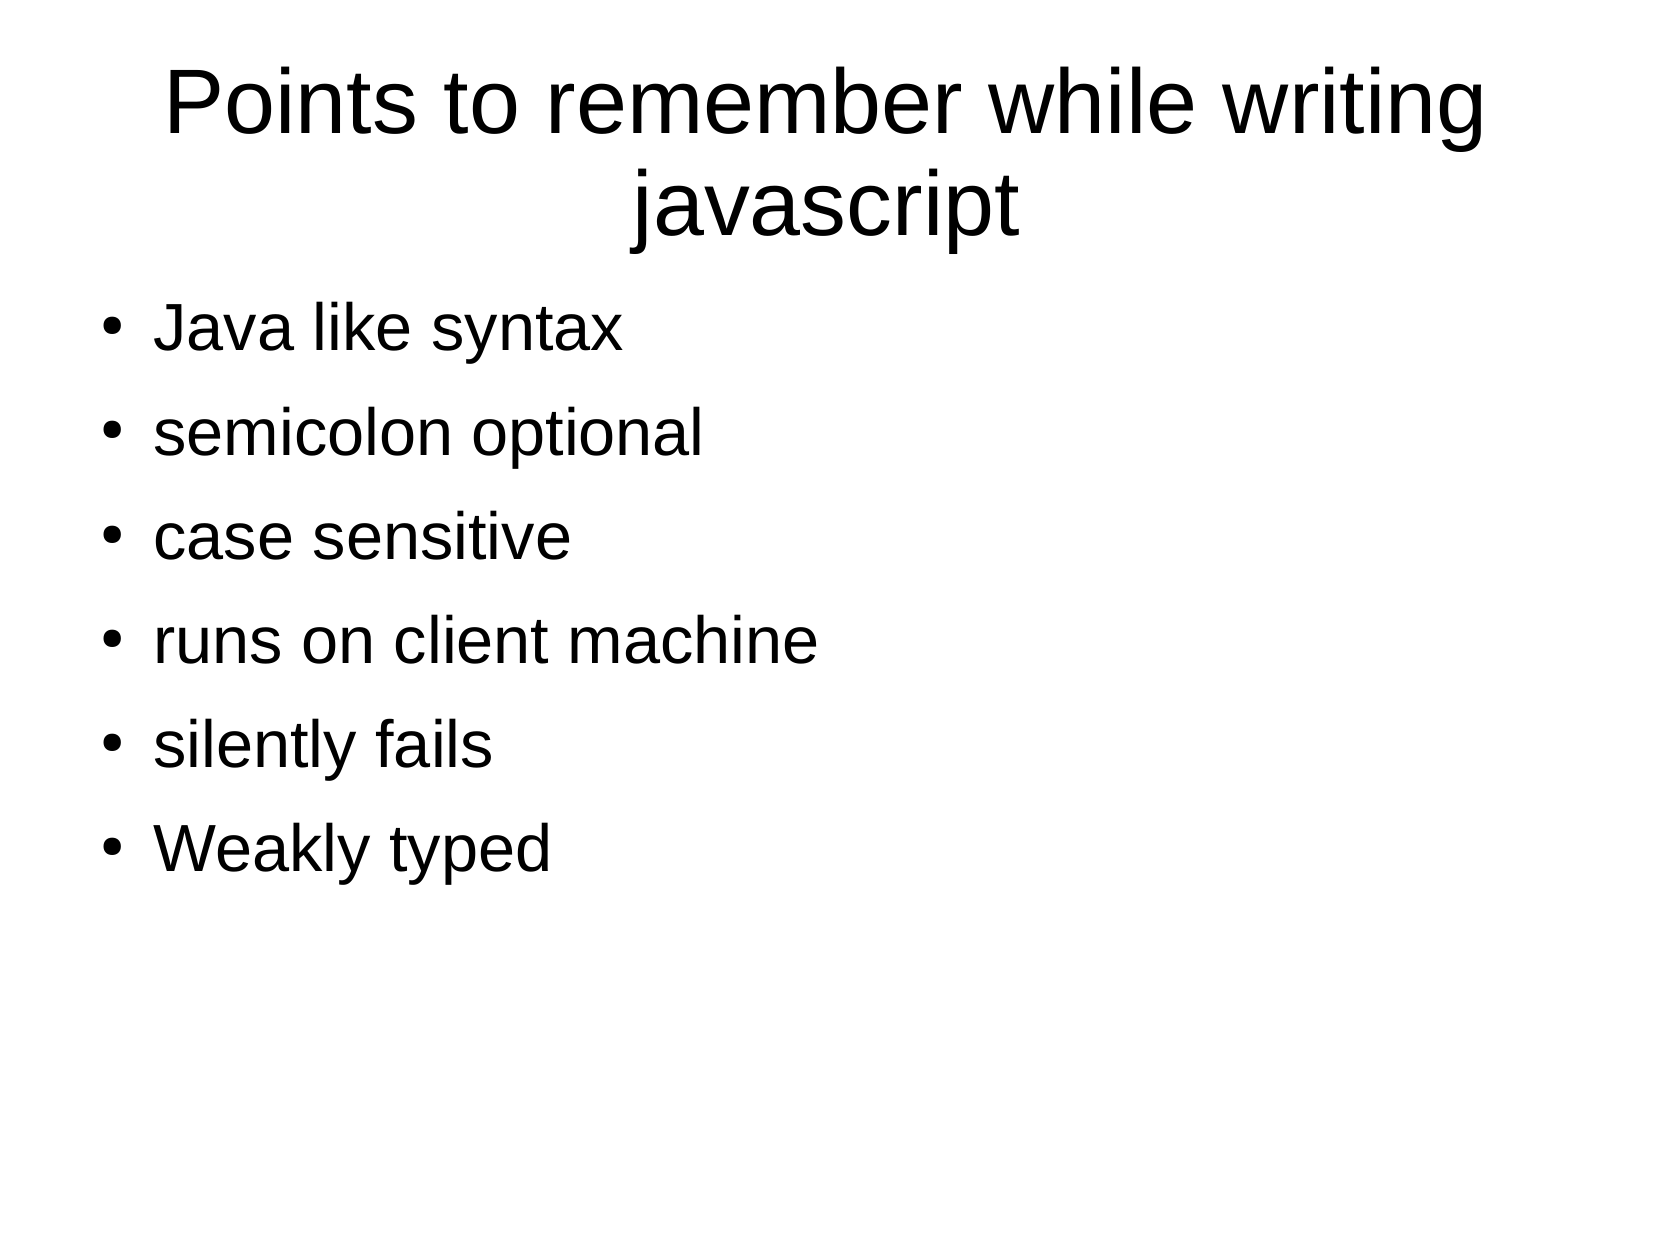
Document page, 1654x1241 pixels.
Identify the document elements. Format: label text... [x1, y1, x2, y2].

list Java like syntax semicolon optional case sensitive runs on client machine silently fails Weakly typed [82, 290, 1571, 1109]
title Points to remember while writing javascript [82, 49, 1571, 257]
